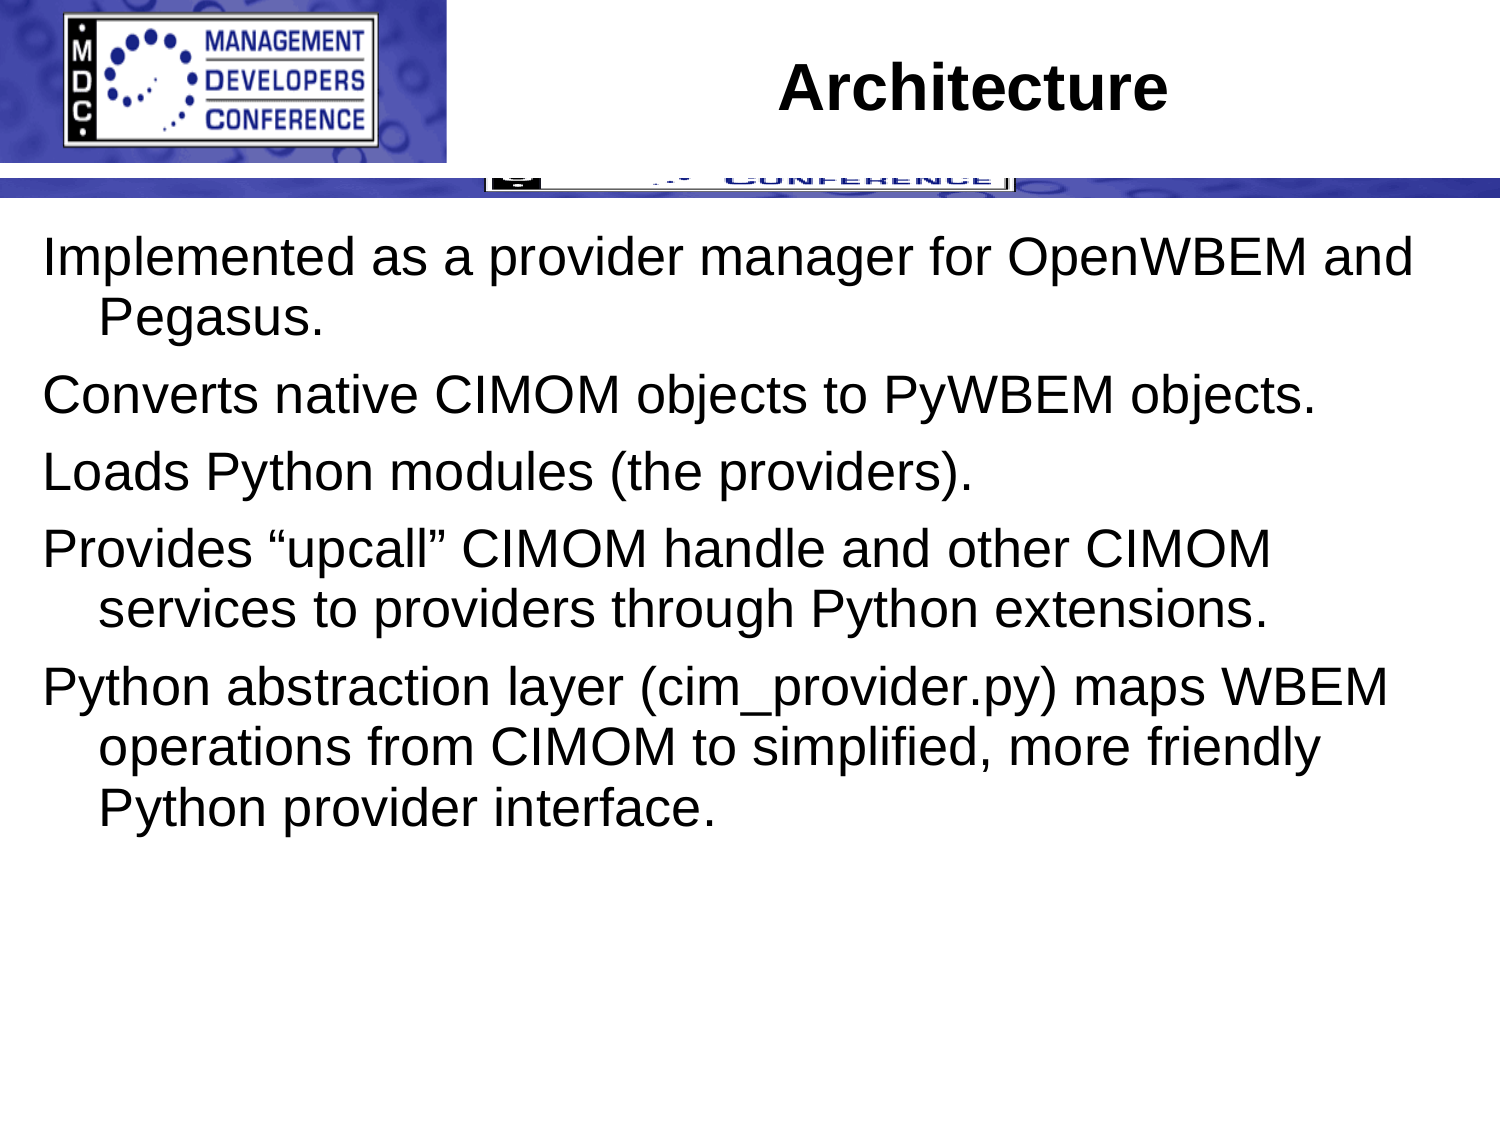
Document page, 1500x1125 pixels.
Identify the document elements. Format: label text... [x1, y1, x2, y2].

list Implemented as a provider manager for OpenWBEM and Pegasus. Converts native CIMOM objects to PyWBEM objects. Loads Python modules (the providers). Provides “upcall” CIMOM handle and other CIMOM services to providers through Python extensions. Python abstraction layer (cim_provider.py) maps WBEM operations from CIMOM to simplified, more friendly Python provider interface. [42, 226, 1433, 1067]
picture [0, 0, 447, 163]
picture [0, 178, 1500, 198]
title Architecture [447, 7, 1500, 169]
